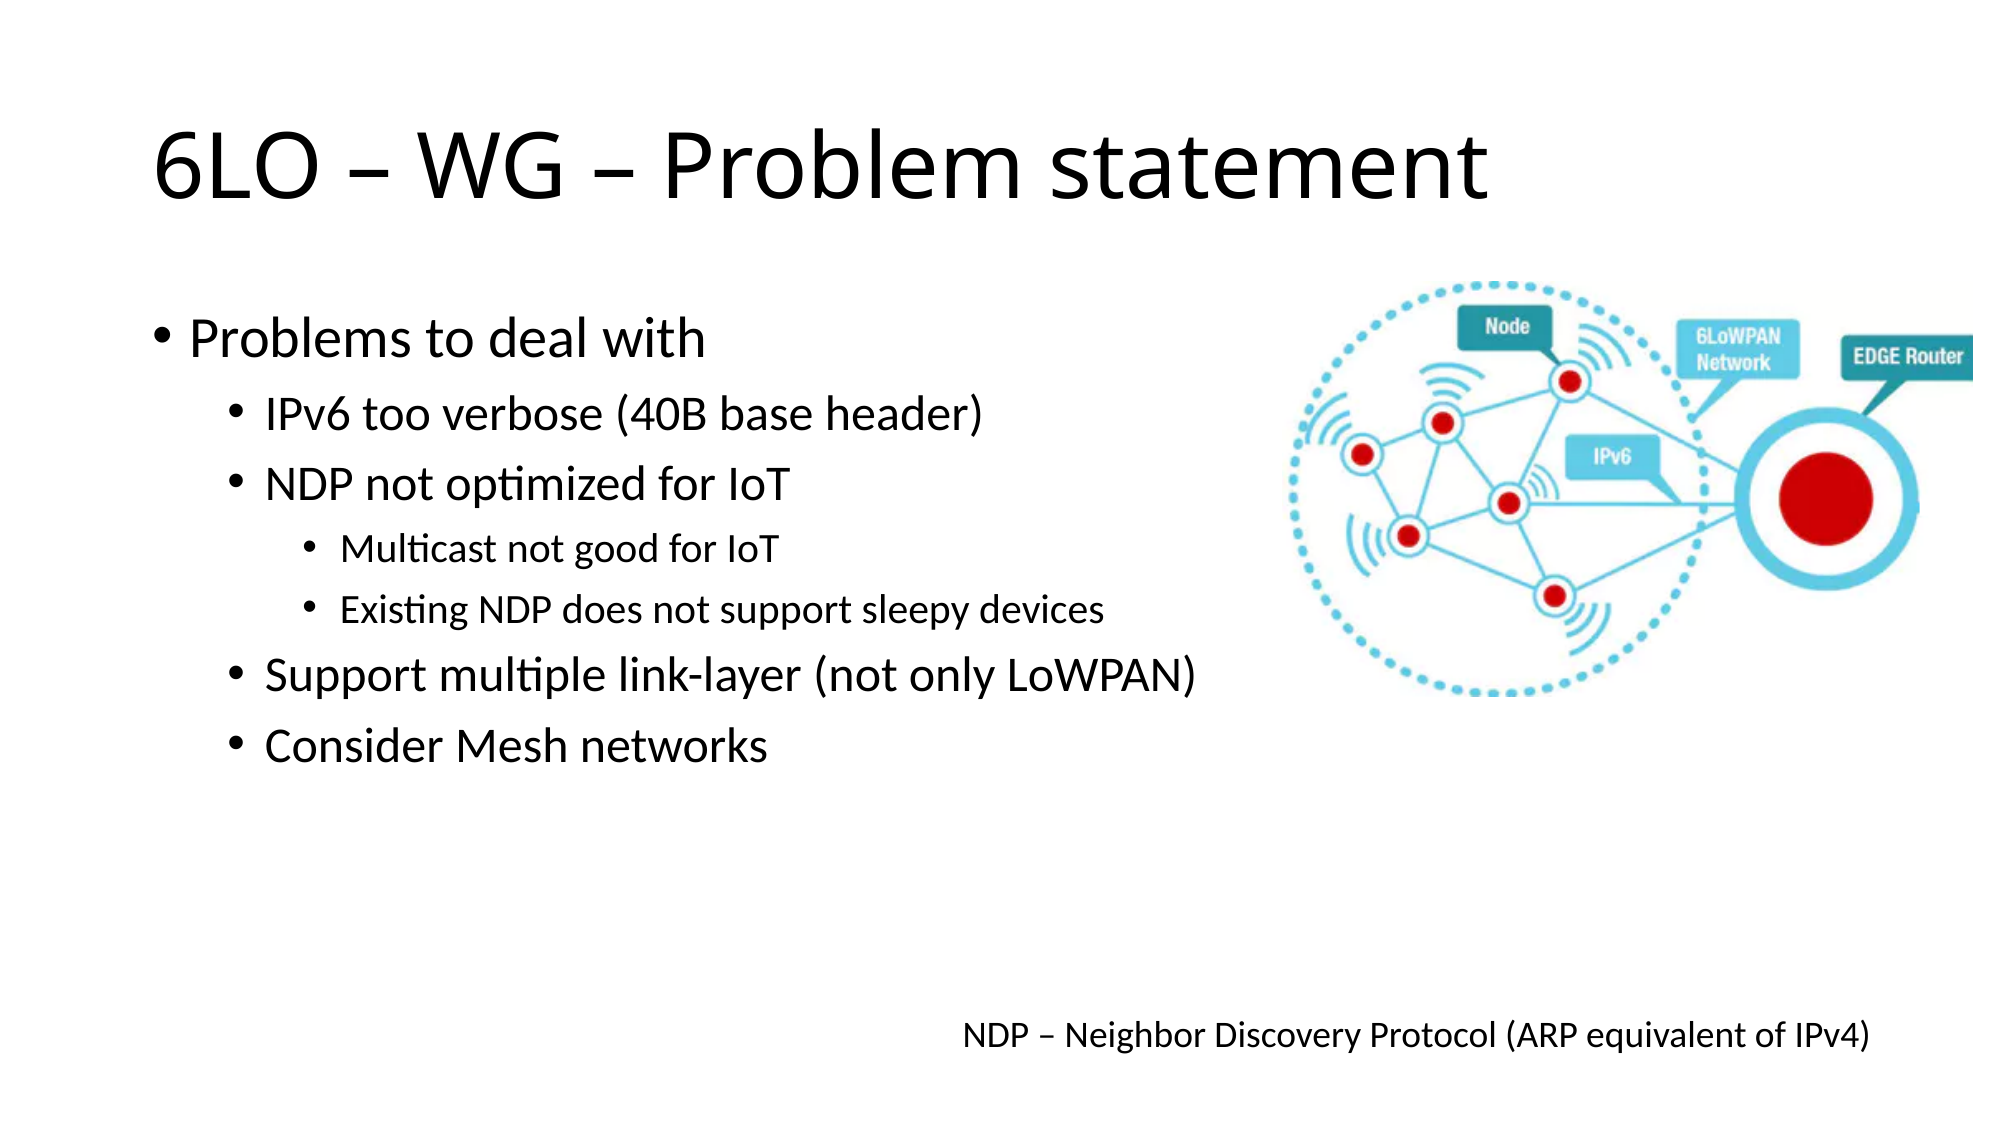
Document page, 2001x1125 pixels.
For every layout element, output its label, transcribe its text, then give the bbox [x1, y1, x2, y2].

list Problems to deal with IPv6 too verbose (40B base header) NDP not optimized for IoT Multicast not good for IoT Existing NDP does not support sleepy devices Support multiple link-layer (not only LoWPAN) Consider Mesh networks [137, 299, 1867, 1014]
title 6LO – WG – Problem statement [137, 59, 1863, 278]
picture [1282, 281, 1973, 697]
text_box NDP – Neighbor Discovery Protocol (ARP equivalent of IPv4) [947, 1003, 1887, 1063]
